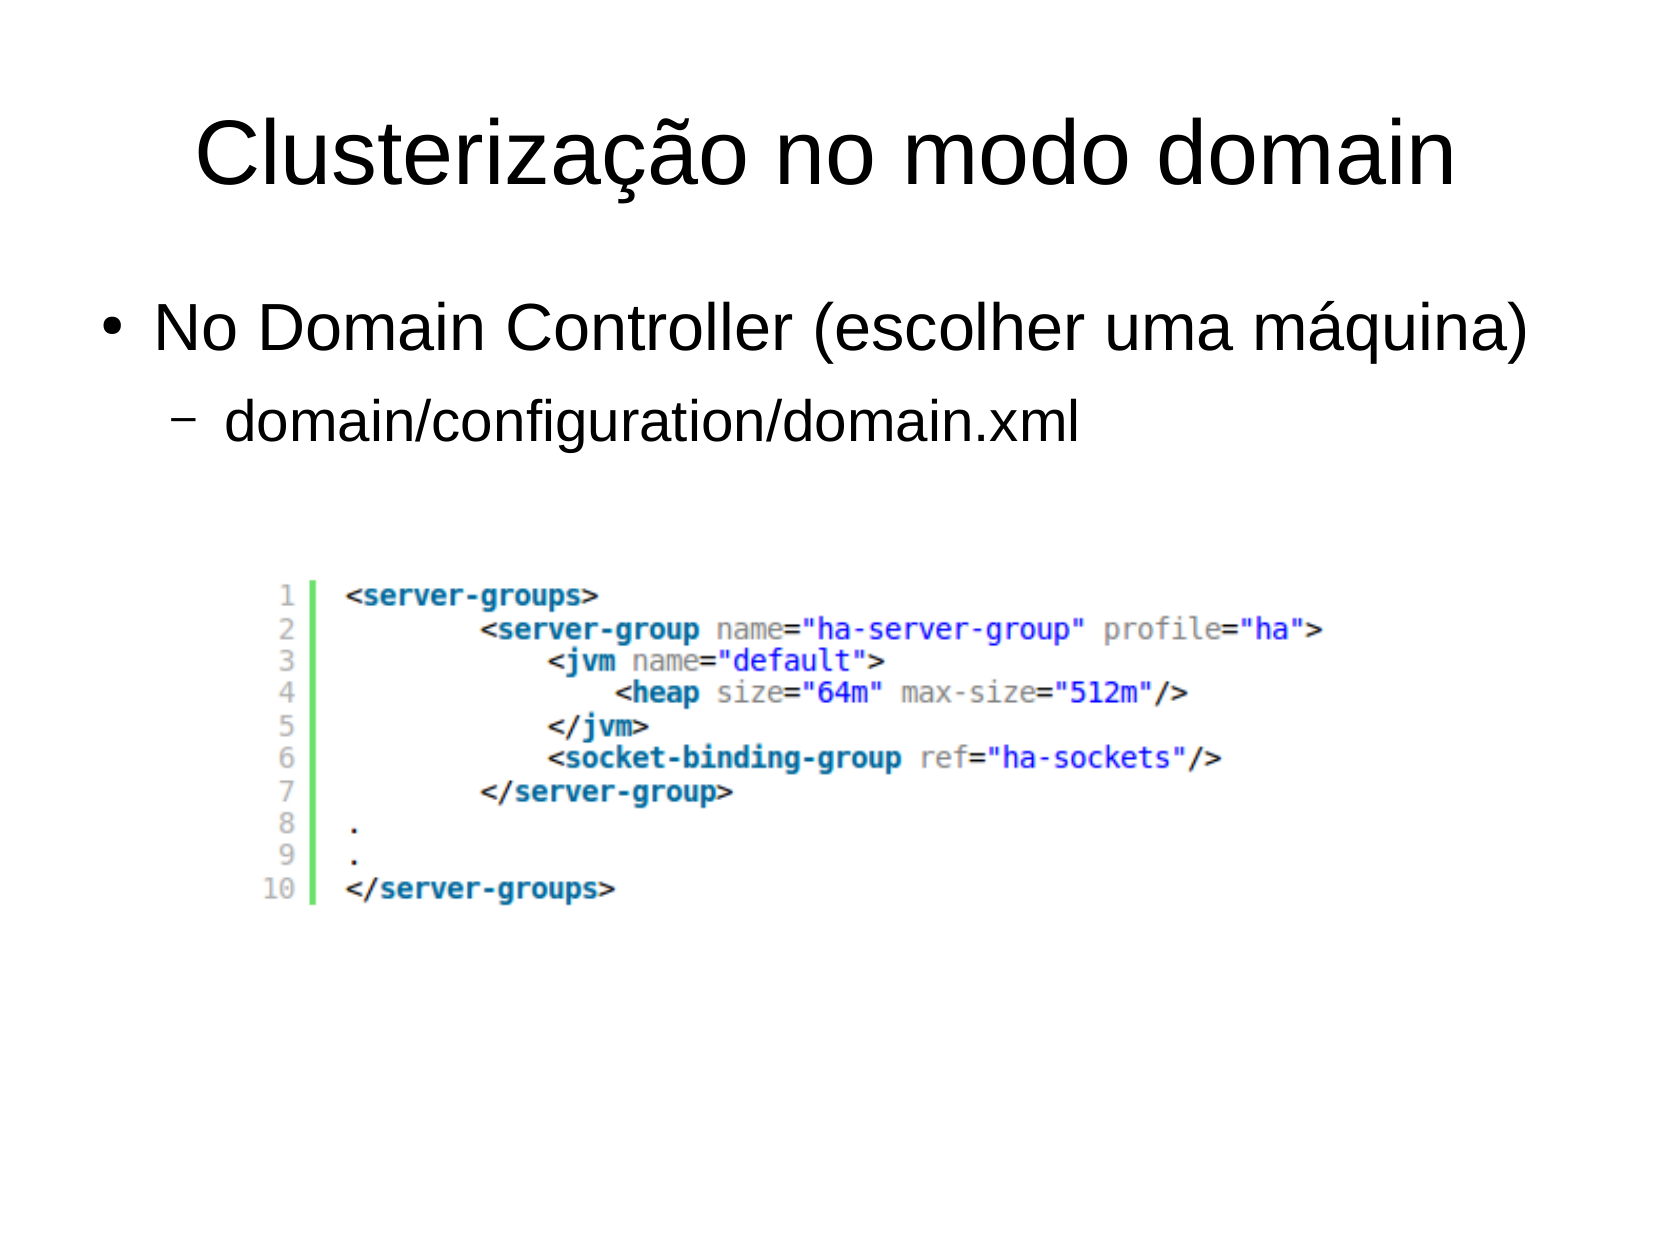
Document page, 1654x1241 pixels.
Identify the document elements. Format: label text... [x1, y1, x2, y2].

picture [228, 566, 1373, 916]
list No Domain Controller (escolher uma máquina) domain/configuration/domain.xml [82, 290, 1571, 1010]
title Clusterização no modo domain [82, 49, 1571, 257]
